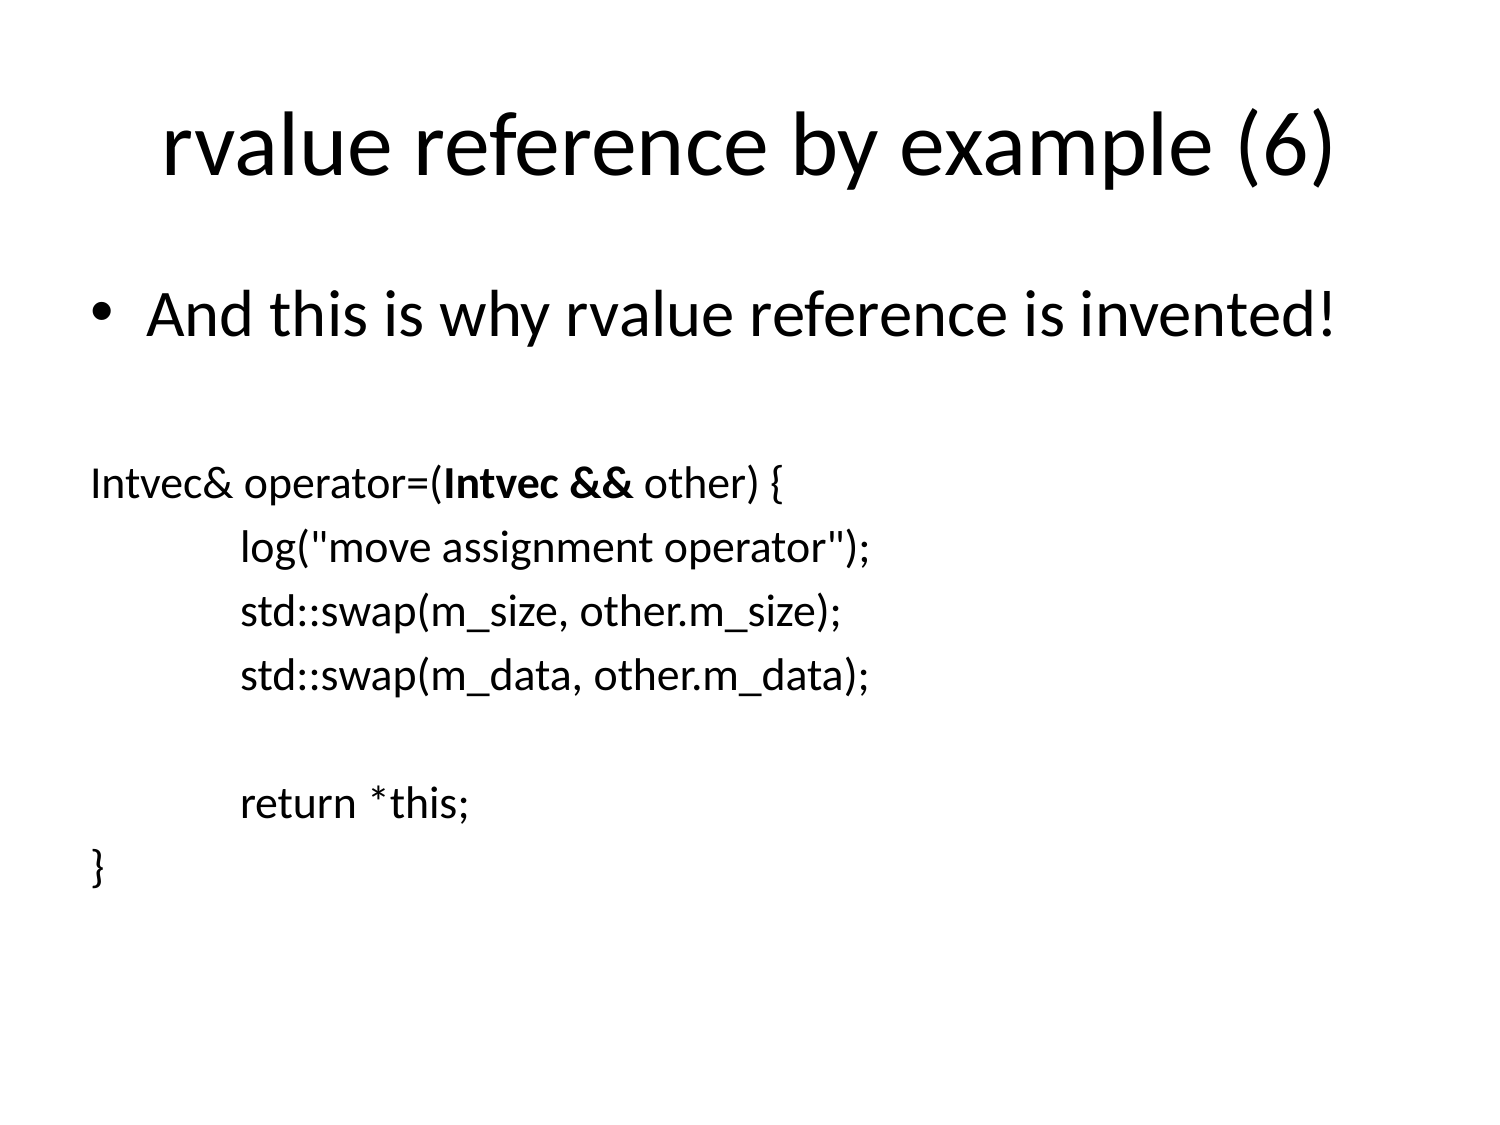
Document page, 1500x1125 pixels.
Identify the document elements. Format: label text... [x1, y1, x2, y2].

title rvalue reference by example (6) [75, 45, 1425, 233]
list And this is why rvalue reference is invented! Intvec& operator=(Intvec && other) { log("move assignment operator"); std::swap(m_size, other.m_size); std::swap(m_data, other.m_data); return *this; } [75, 262, 1425, 1005]
